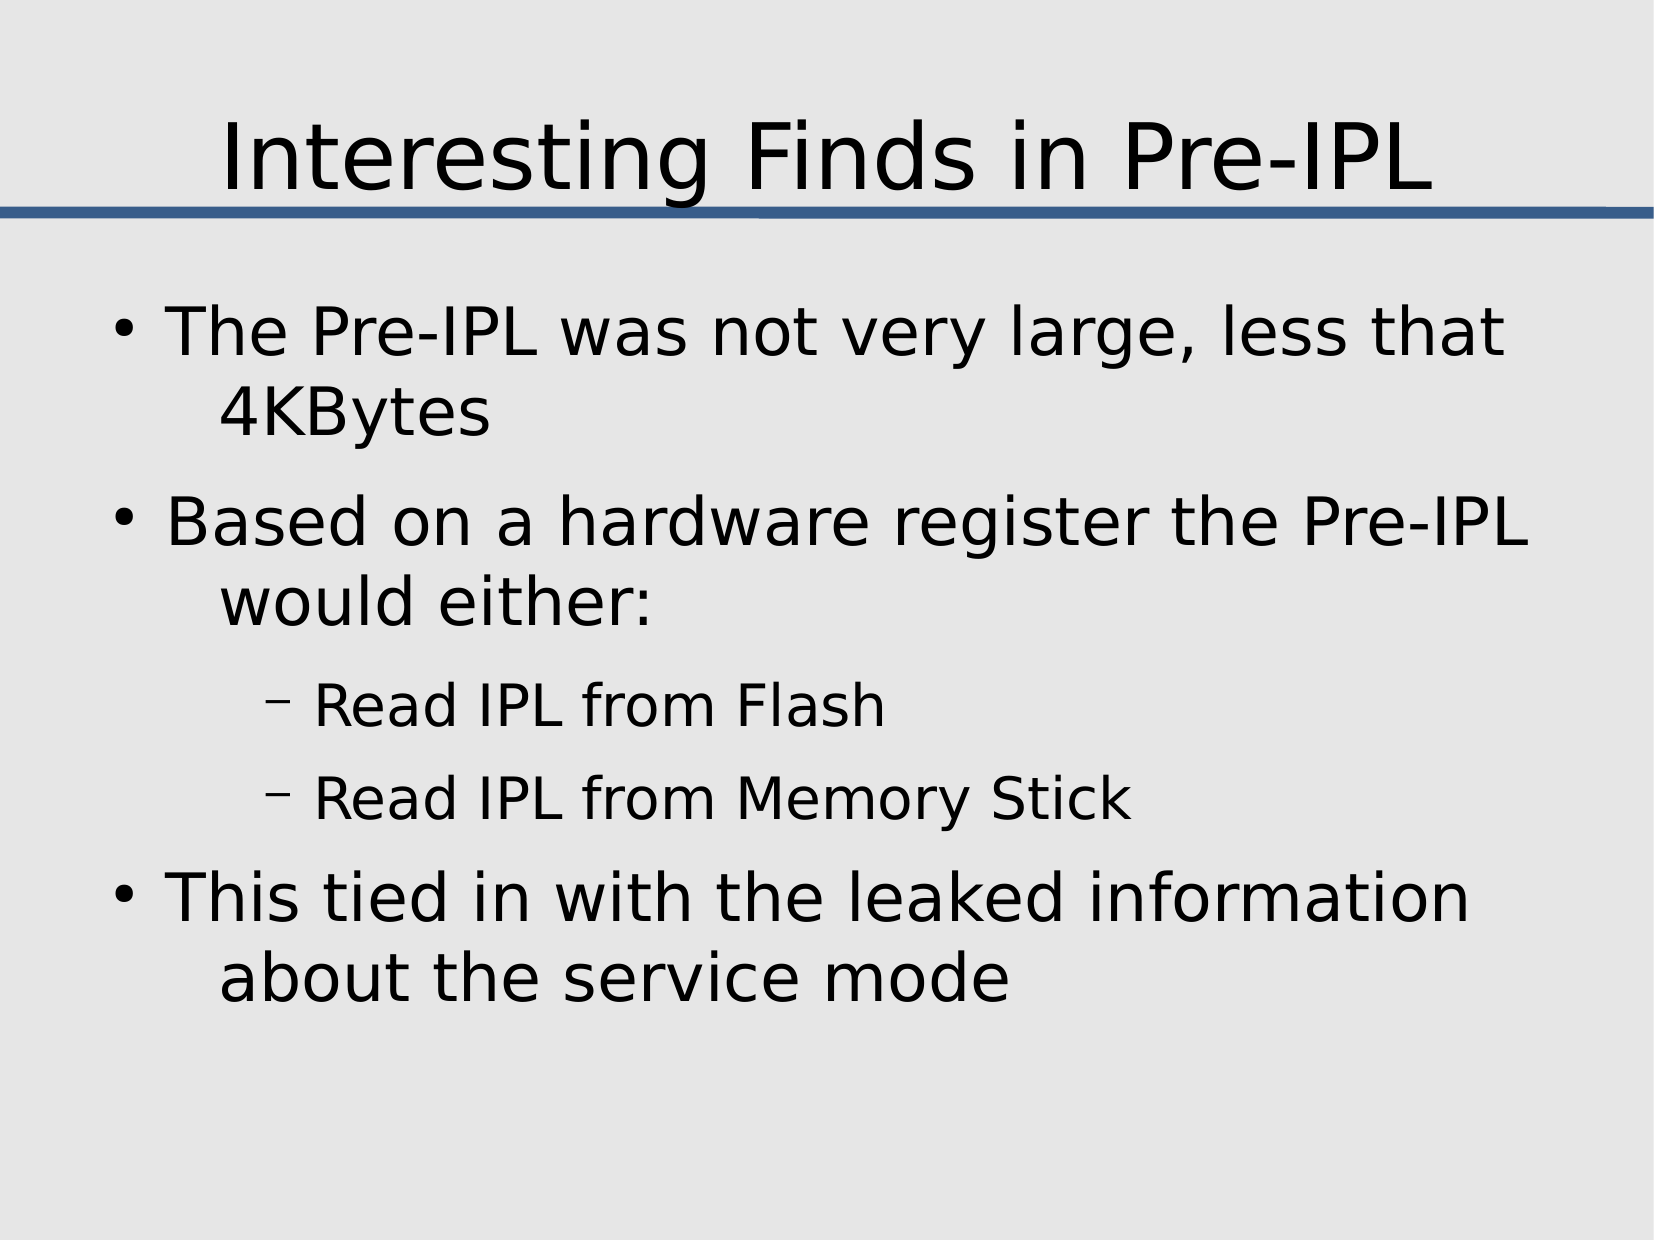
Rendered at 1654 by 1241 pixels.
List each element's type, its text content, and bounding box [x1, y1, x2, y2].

title Interesting Finds in Pre-IPL [82, 49, 1571, 257]
list The Pre-IPL was not very large, less that 4KBytes Based on a hardware register the Pre-IPL would either: Read IPL from Flash Read IPL from Memory Stick This tied in with the leaked information about the service mode [76, 288, 1565, 1093]
